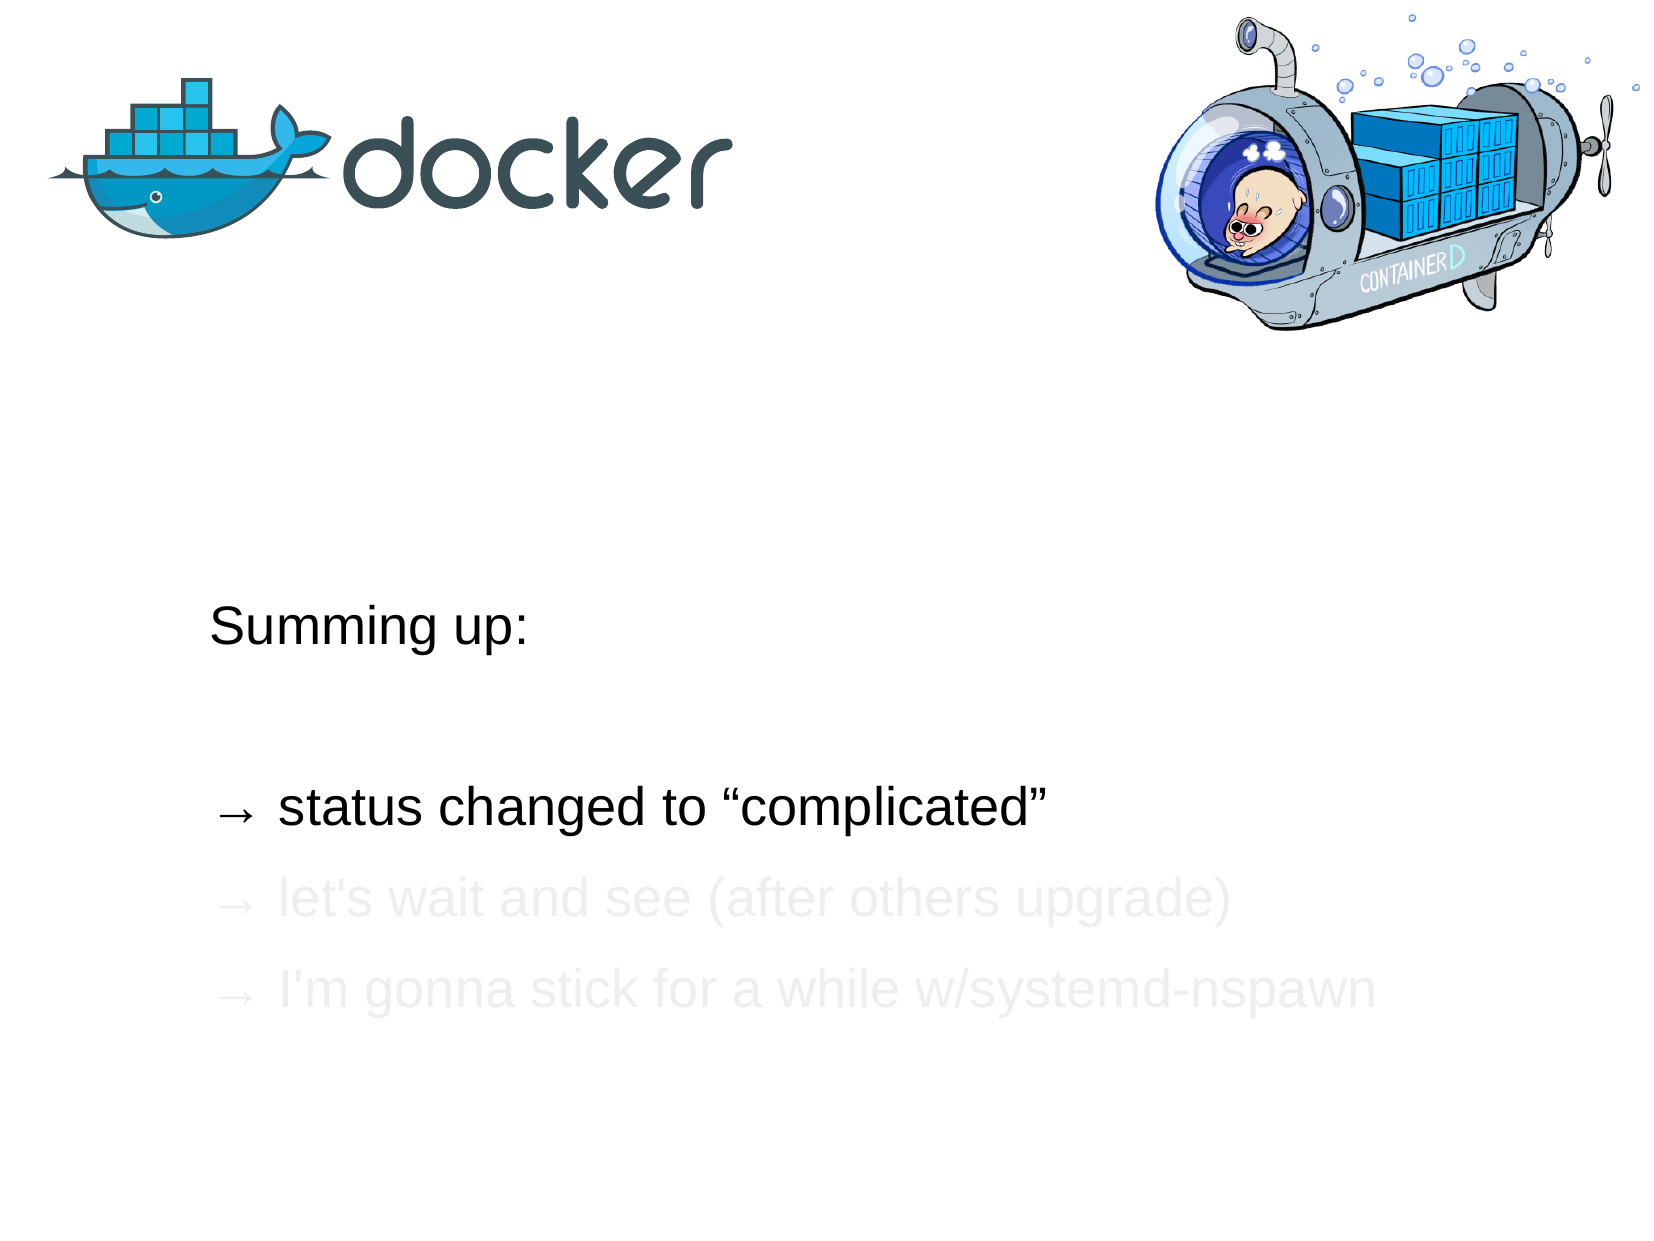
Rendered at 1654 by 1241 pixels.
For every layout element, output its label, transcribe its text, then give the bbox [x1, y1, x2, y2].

picture [45, 75, 736, 244]
picture [1155, 14, 1640, 331]
text_box Summing up: → status changed to “complicated” → let's wait and see (after others upgrade) → I'm gonna stick for a while w/systemd-nspawn [195, 557, 1393, 997]
